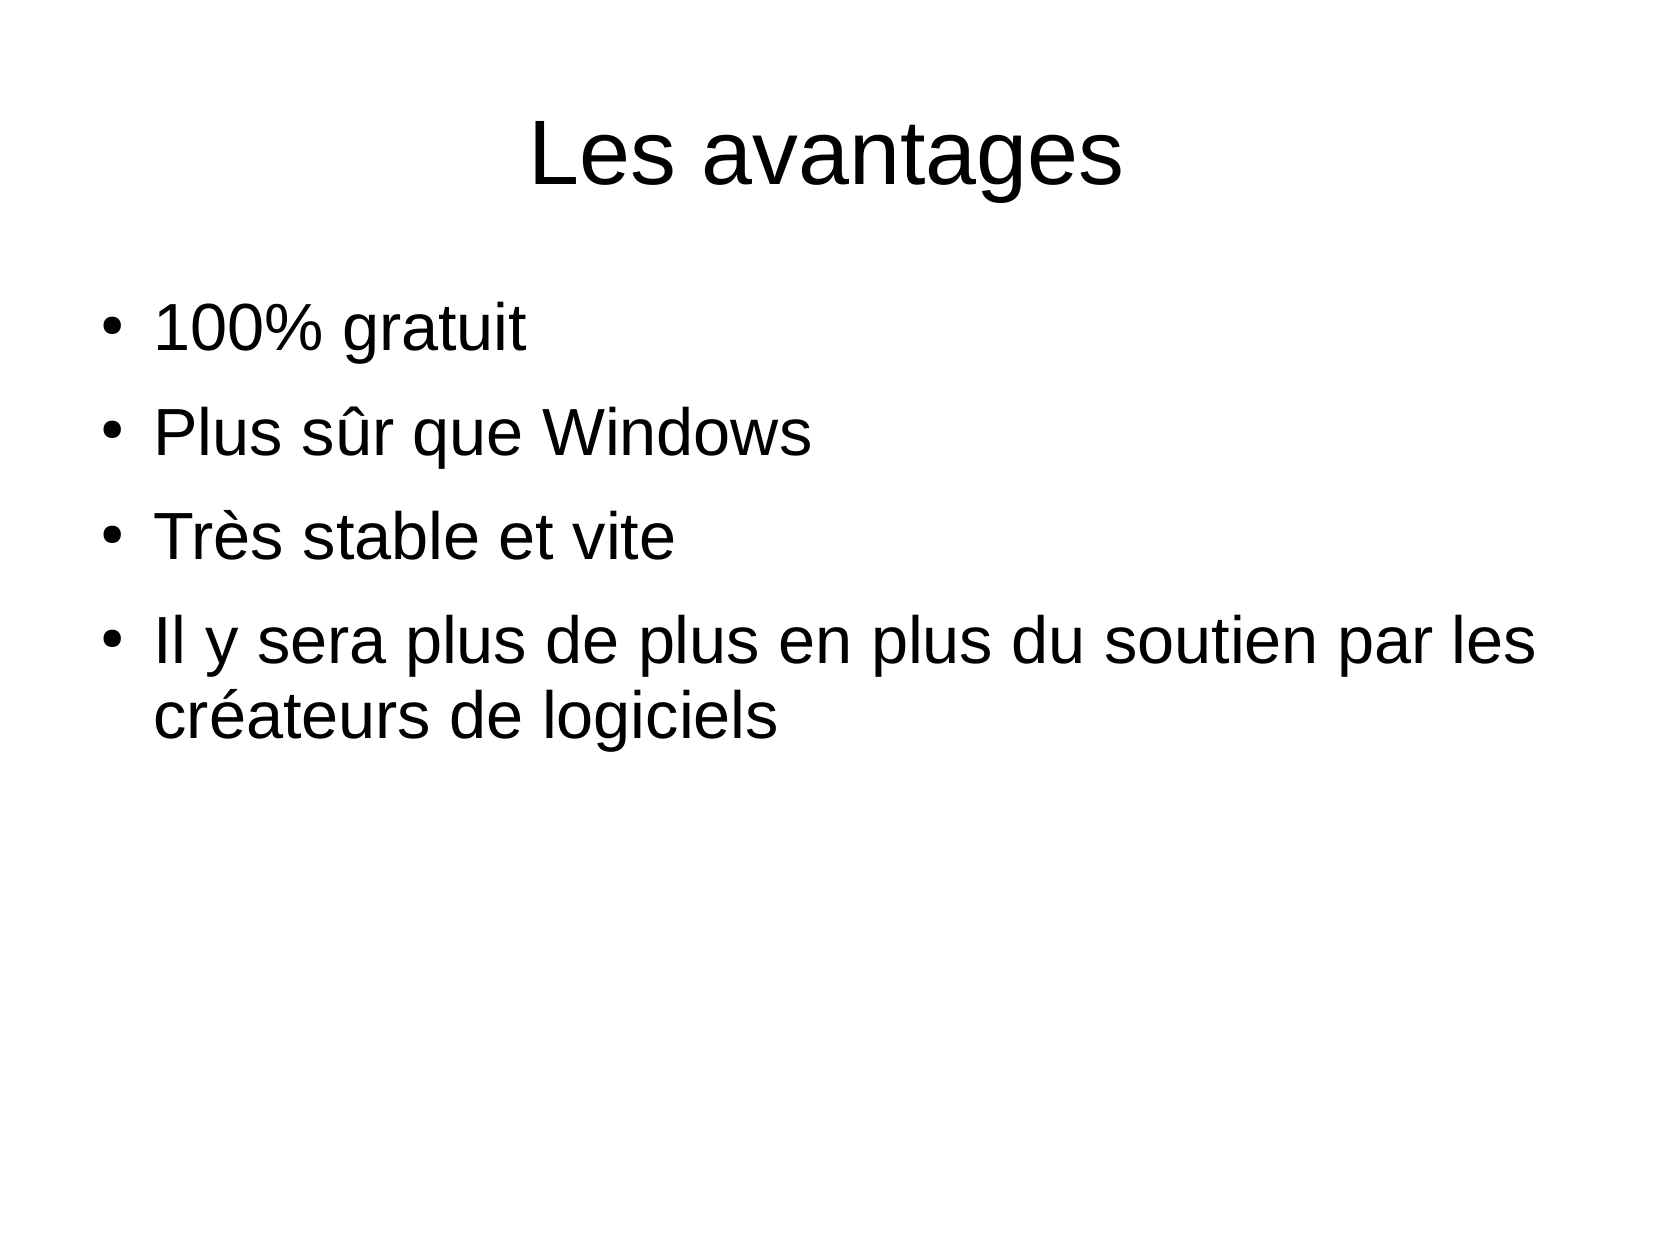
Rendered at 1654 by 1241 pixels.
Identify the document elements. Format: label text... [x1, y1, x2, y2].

list 100% gratuit Plus sûr que Windows Très stable et vite Il y sera plus de plus en plus du soutien par les créateurs de logiciels [82, 290, 1571, 1010]
title Les avantages [82, 49, 1571, 257]
